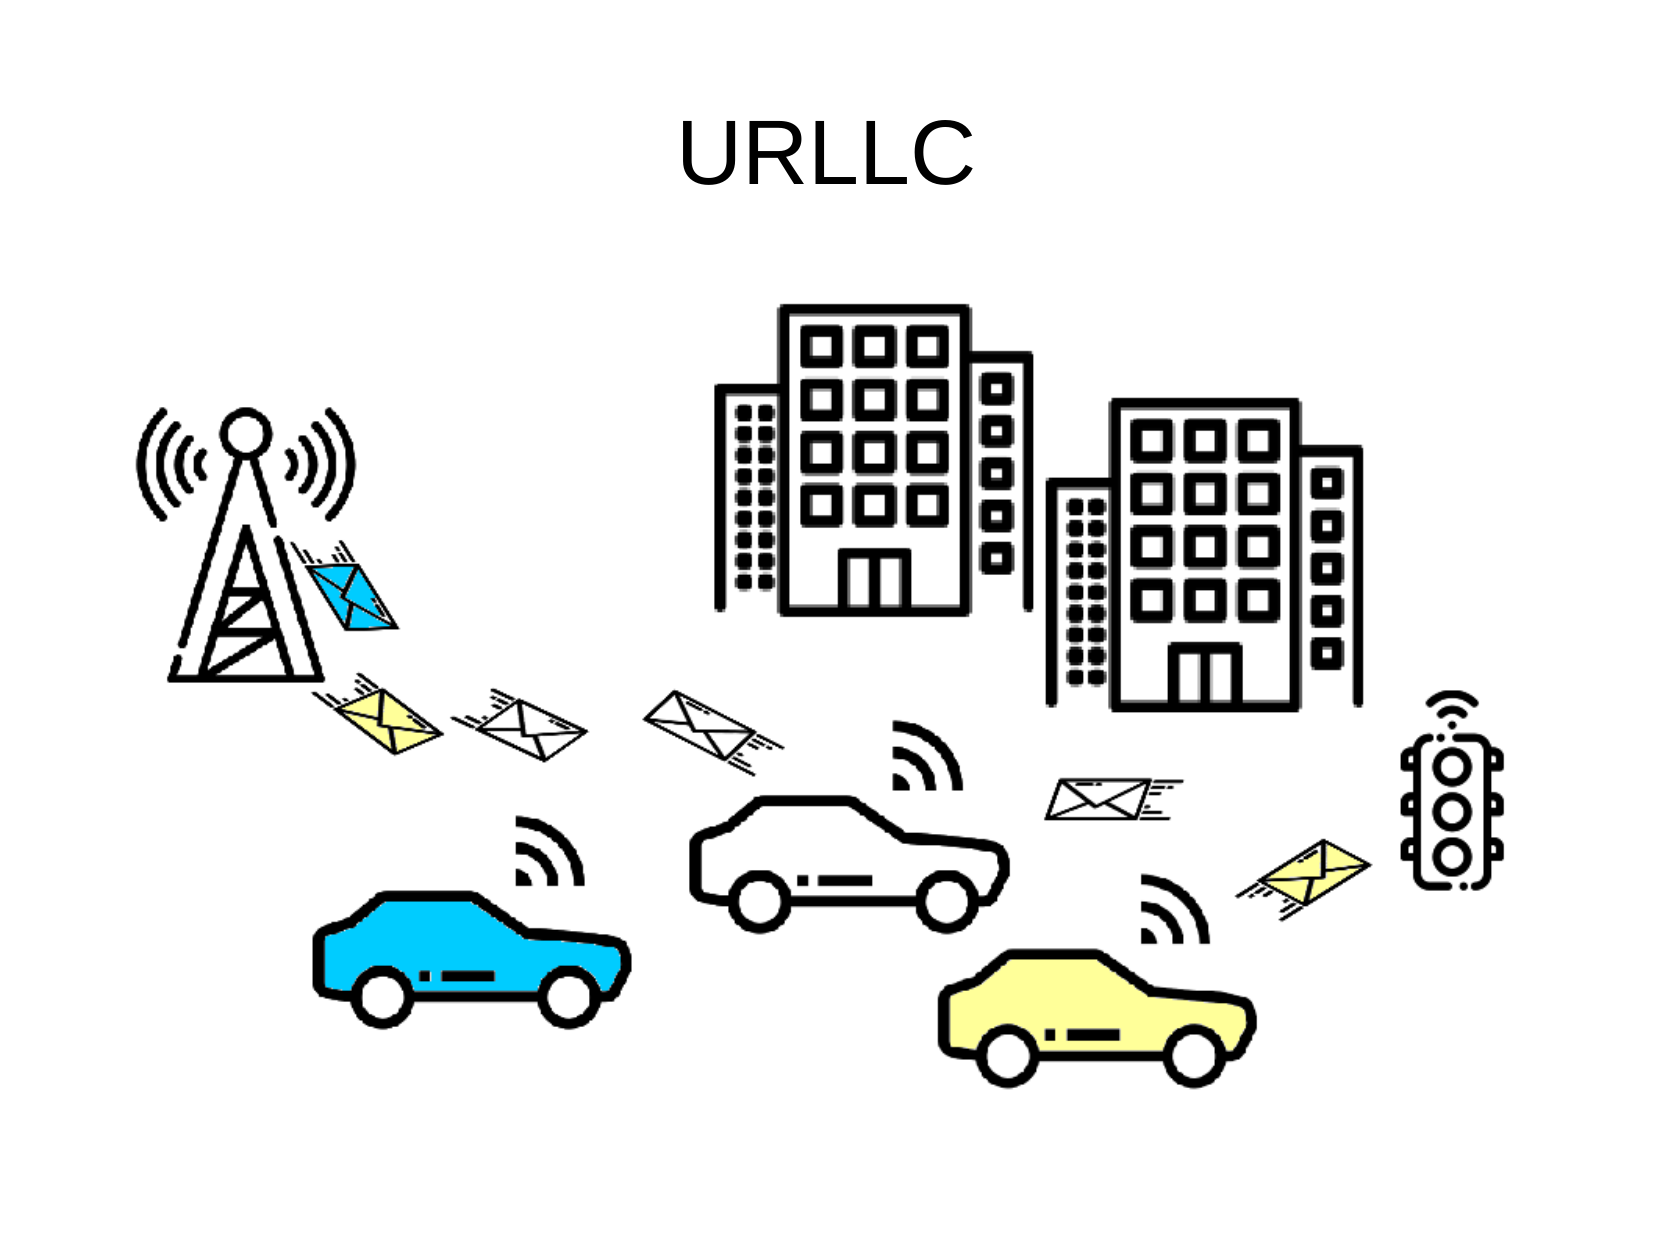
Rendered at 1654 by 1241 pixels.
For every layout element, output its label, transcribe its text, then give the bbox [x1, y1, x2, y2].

title URLLC [82, 49, 1571, 257]
picture [94, 259, 1551, 1113]
